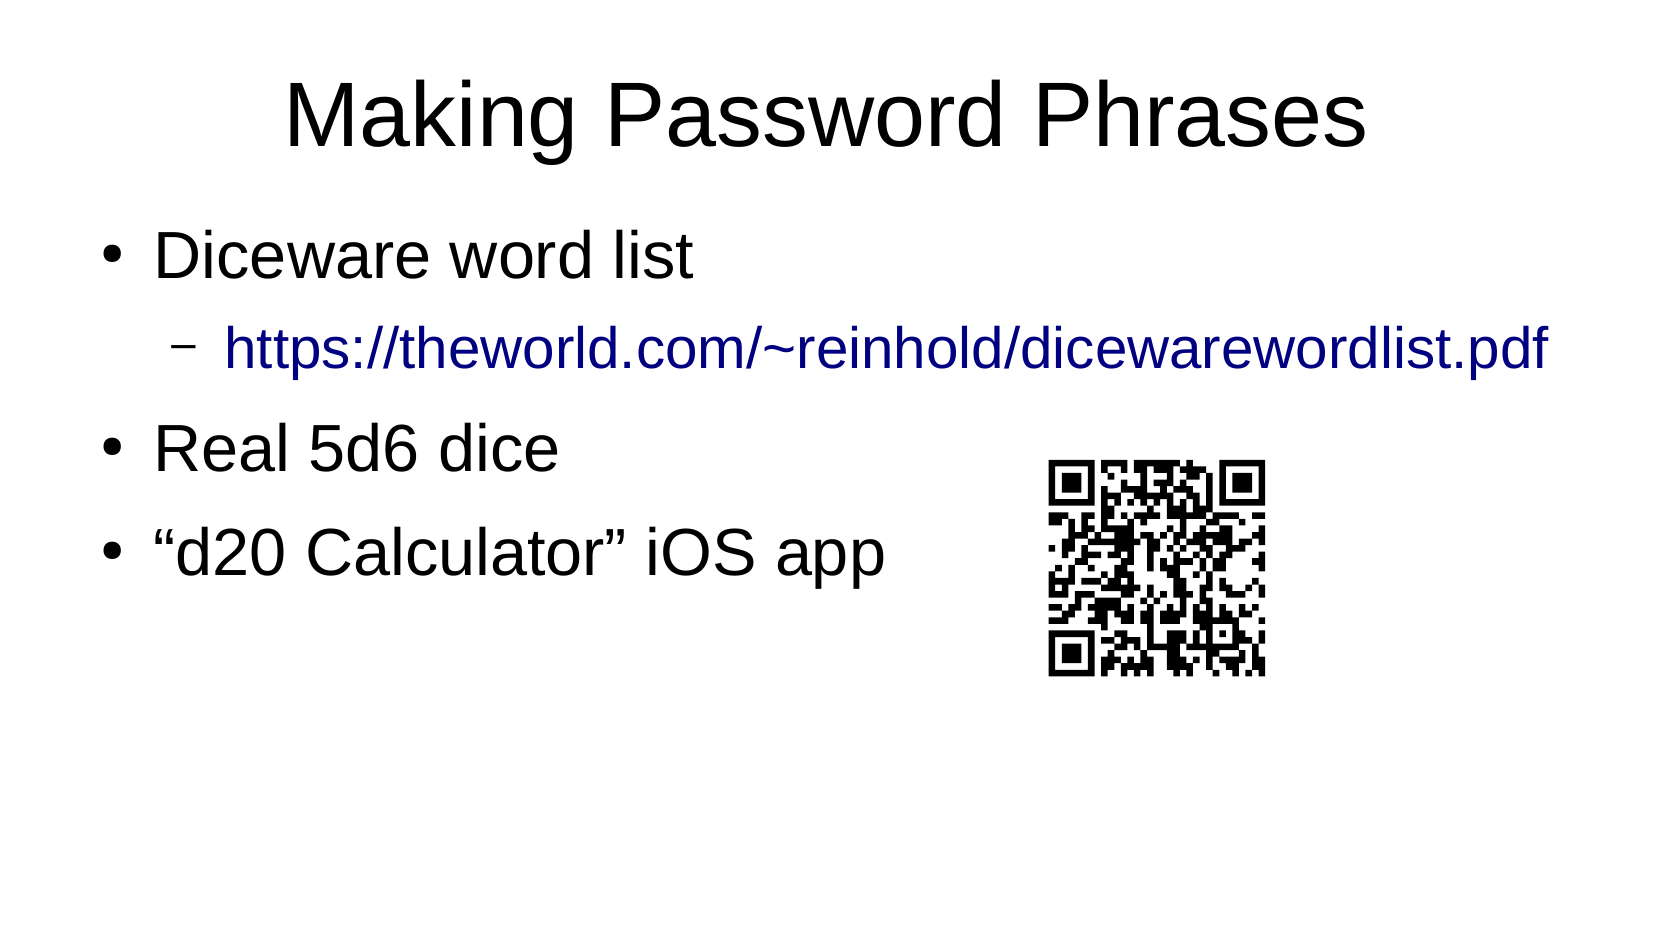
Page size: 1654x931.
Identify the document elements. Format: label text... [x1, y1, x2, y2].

list Diceware word list https://theworld.com/~reinhold/dicewarewordlist.pdf Real 5d6 dice “d20 Calculator” iOS app [82, 217, 1571, 758]
picture [1038, 450, 1276, 687]
title Making Password Phrases [82, 37, 1571, 193]
